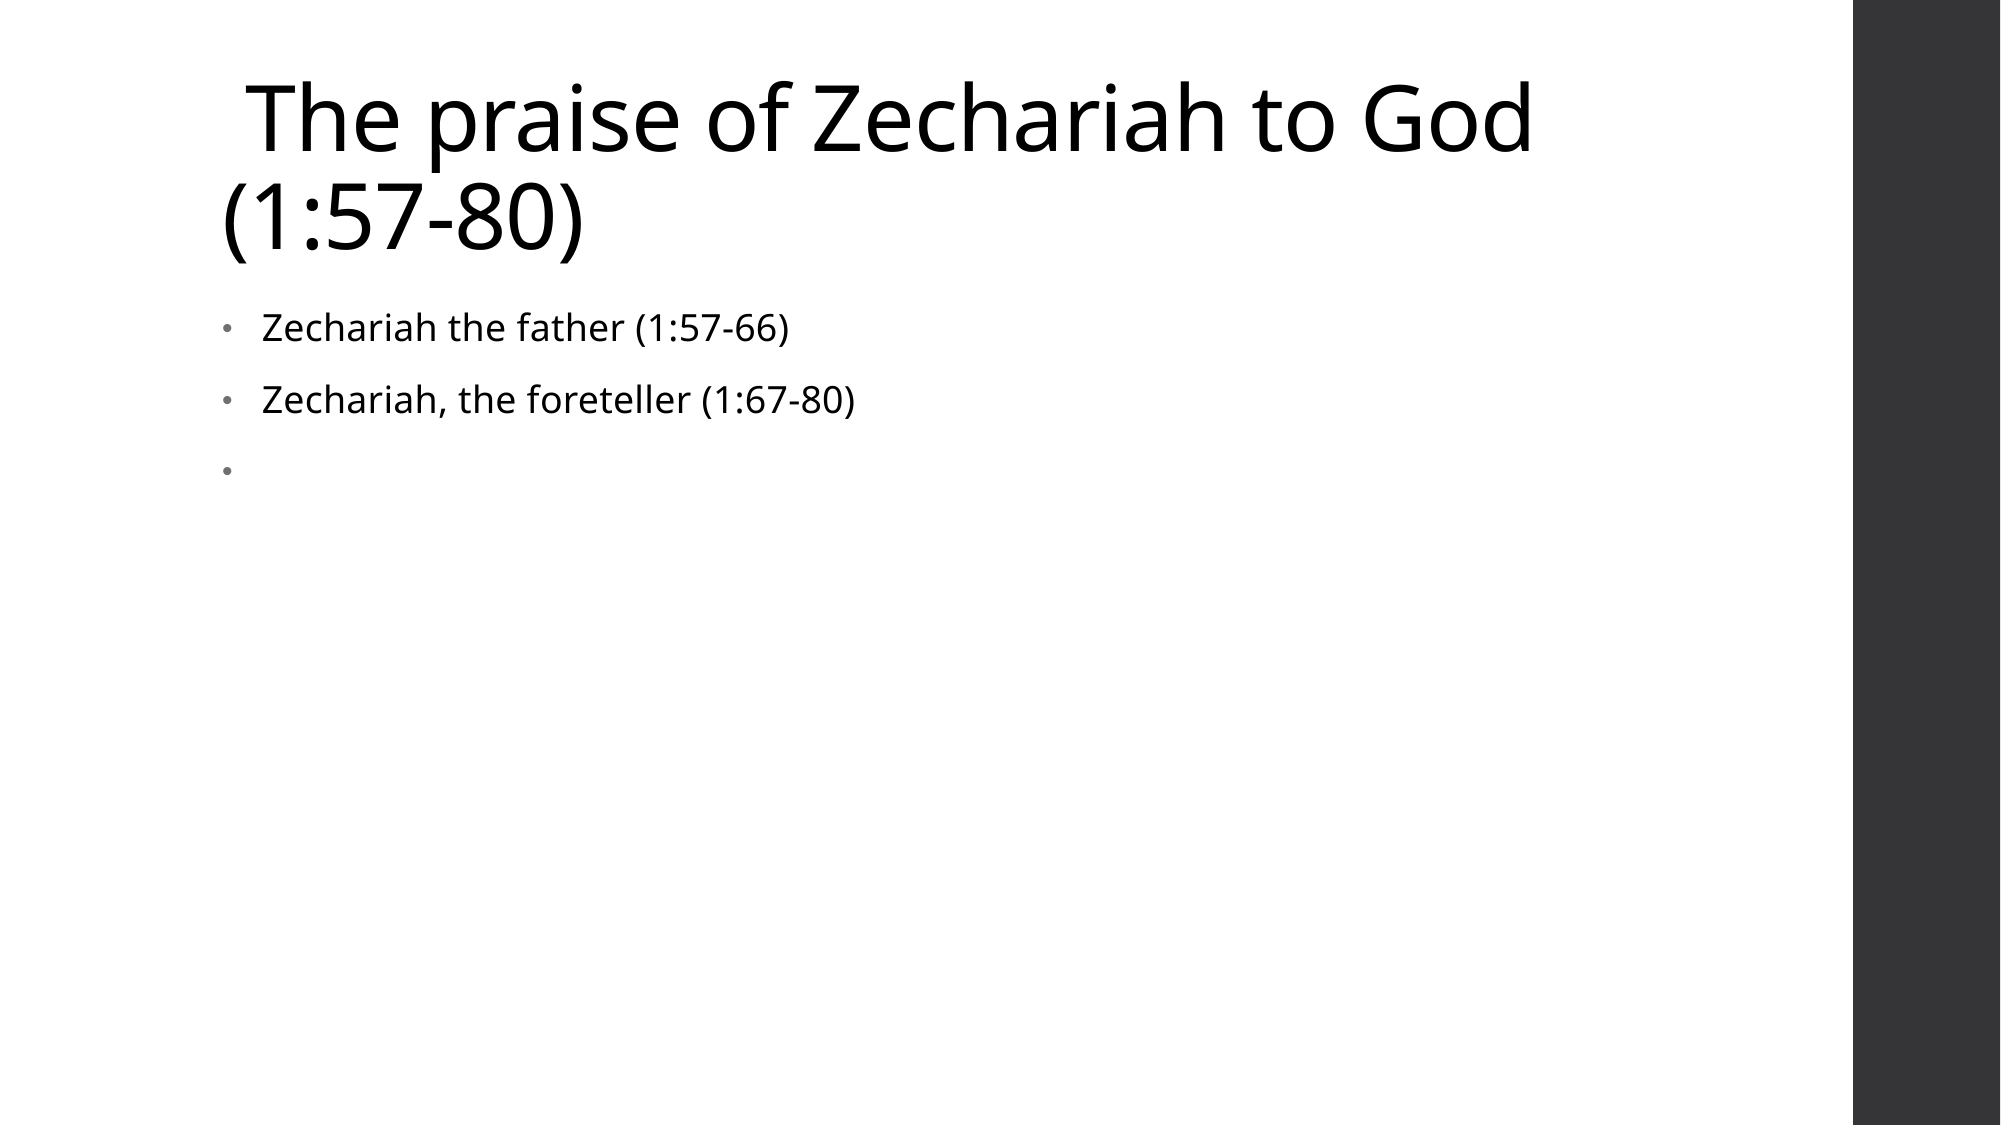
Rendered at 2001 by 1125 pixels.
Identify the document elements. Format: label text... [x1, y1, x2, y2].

title The praise of Zechariah to God (1:57-80) [206, 60, 1797, 278]
list Zechariah the father (1:57-66) Zechariah, the foreteller (1:67-80) [206, 299, 1617, 1014]
